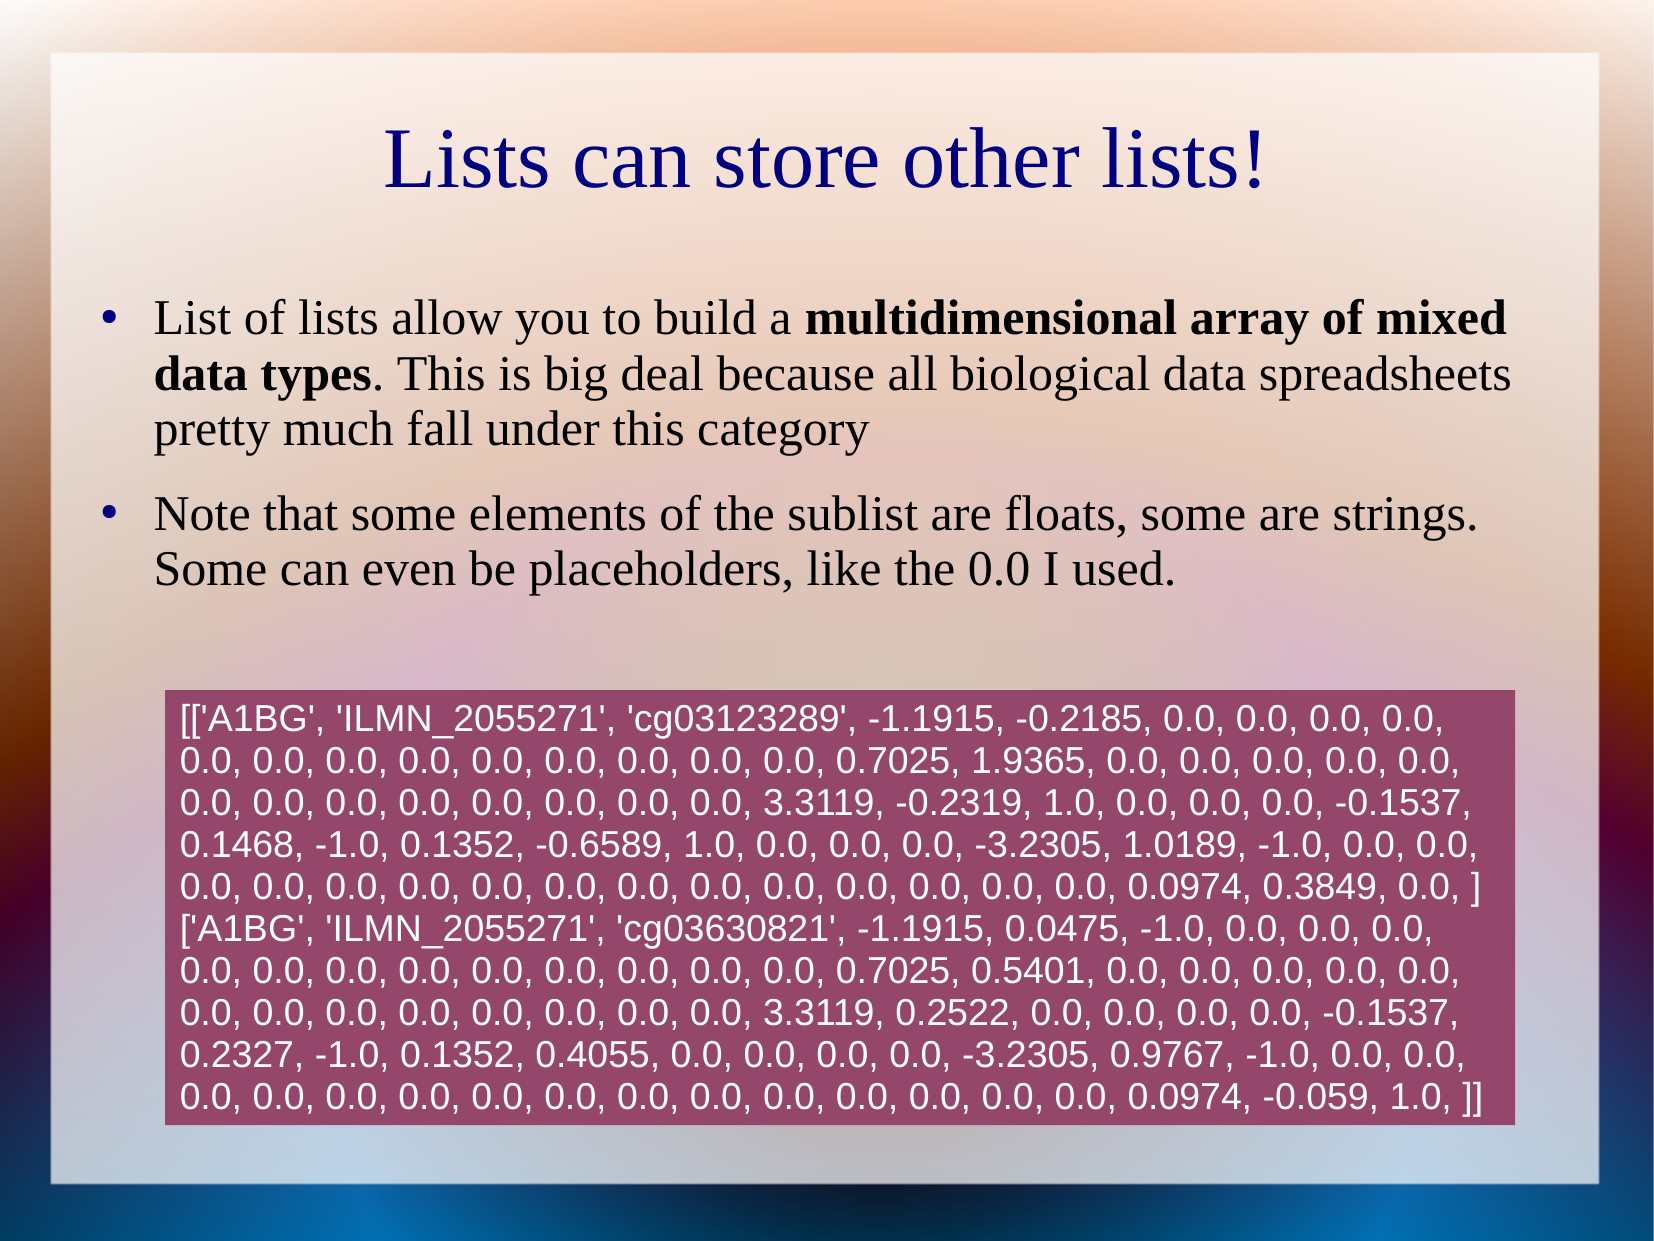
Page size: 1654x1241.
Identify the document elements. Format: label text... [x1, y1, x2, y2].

text_box [['A1BG', 'ILMN_2055271', 'cg03123289', -1.1915, -0.2185, 0.0, 0.0, 0.0, 0.0, 0.0, 0.0, 0.0, 0.0, 0.0, 0.0, 0.0, 0.0, 0.0, 0.7025, 1.9365, 0.0, 0.0, 0.0, 0.0, 0.0, 0.0, 0.0, 0.0, 0.0, 0.0, 0.0, 0.0, 0.0, 3.3119, -0.2319, 1.0, 0.0, 0.0, 0.0, -0.1537, 0.1468, -1.0, 0.1352, -0.6589, 1.0, 0.0, 0.0, 0.0, -3.2305, 1.0189, -1.0, 0.0, 0.0, 0.0, 0.0, 0.0, 0.0, 0.0, 0.0, 0.0, 0.0, 0.0, 0.0, 0.0, 0.0, 0.0, 0.0974, 0.3849, 0.0, ] ['A1BG', 'ILMN_2055271', 'cg03630821', -1.1915, 0.0475, -1.0, 0.0, 0.0, 0.0, 0.0, 0.0, 0.0, 0.0, 0.0, 0.0, 0.0, 0.0, 0.0, 0.7025, 0.5401, 0.0, 0.0, 0.0, 0.0, 0.0, 0.0, 0.0, 0.0, 0.0, 0.0, 0.0, 0.0, 0.0, 3.3119, 0.2522, 0.0, 0.0, 0.0, 0.0, -0.1537, 0.2327, -1.0, 0.1352, 0.4055, 0.0, 0.0, 0.0, 0.0, -3.2305, 0.9767, -1.0, 0.0, 0.0, 0.0, 0.0, 0.0, 0.0, 0.0, 0.0, 0.0, 0.0, 0.0, 0.0, 0.0, 0.0, 0.0, 0.0974, -0.059, 1.0, ]] [165, 690, 1516, 1126]
title Lists can store other lists! [82, 55, 1571, 263]
list List of lists allow you to build a multidimensional array of mixed data types. This is big deal because all biological data spreadsheets pretty much fall under this category Note that some elements of the sublist are floats, some are strings. Some can even be placeholders, like the 0.0 I used. [82, 290, 1571, 661]
picture [0, 0, 1654, 1241]
